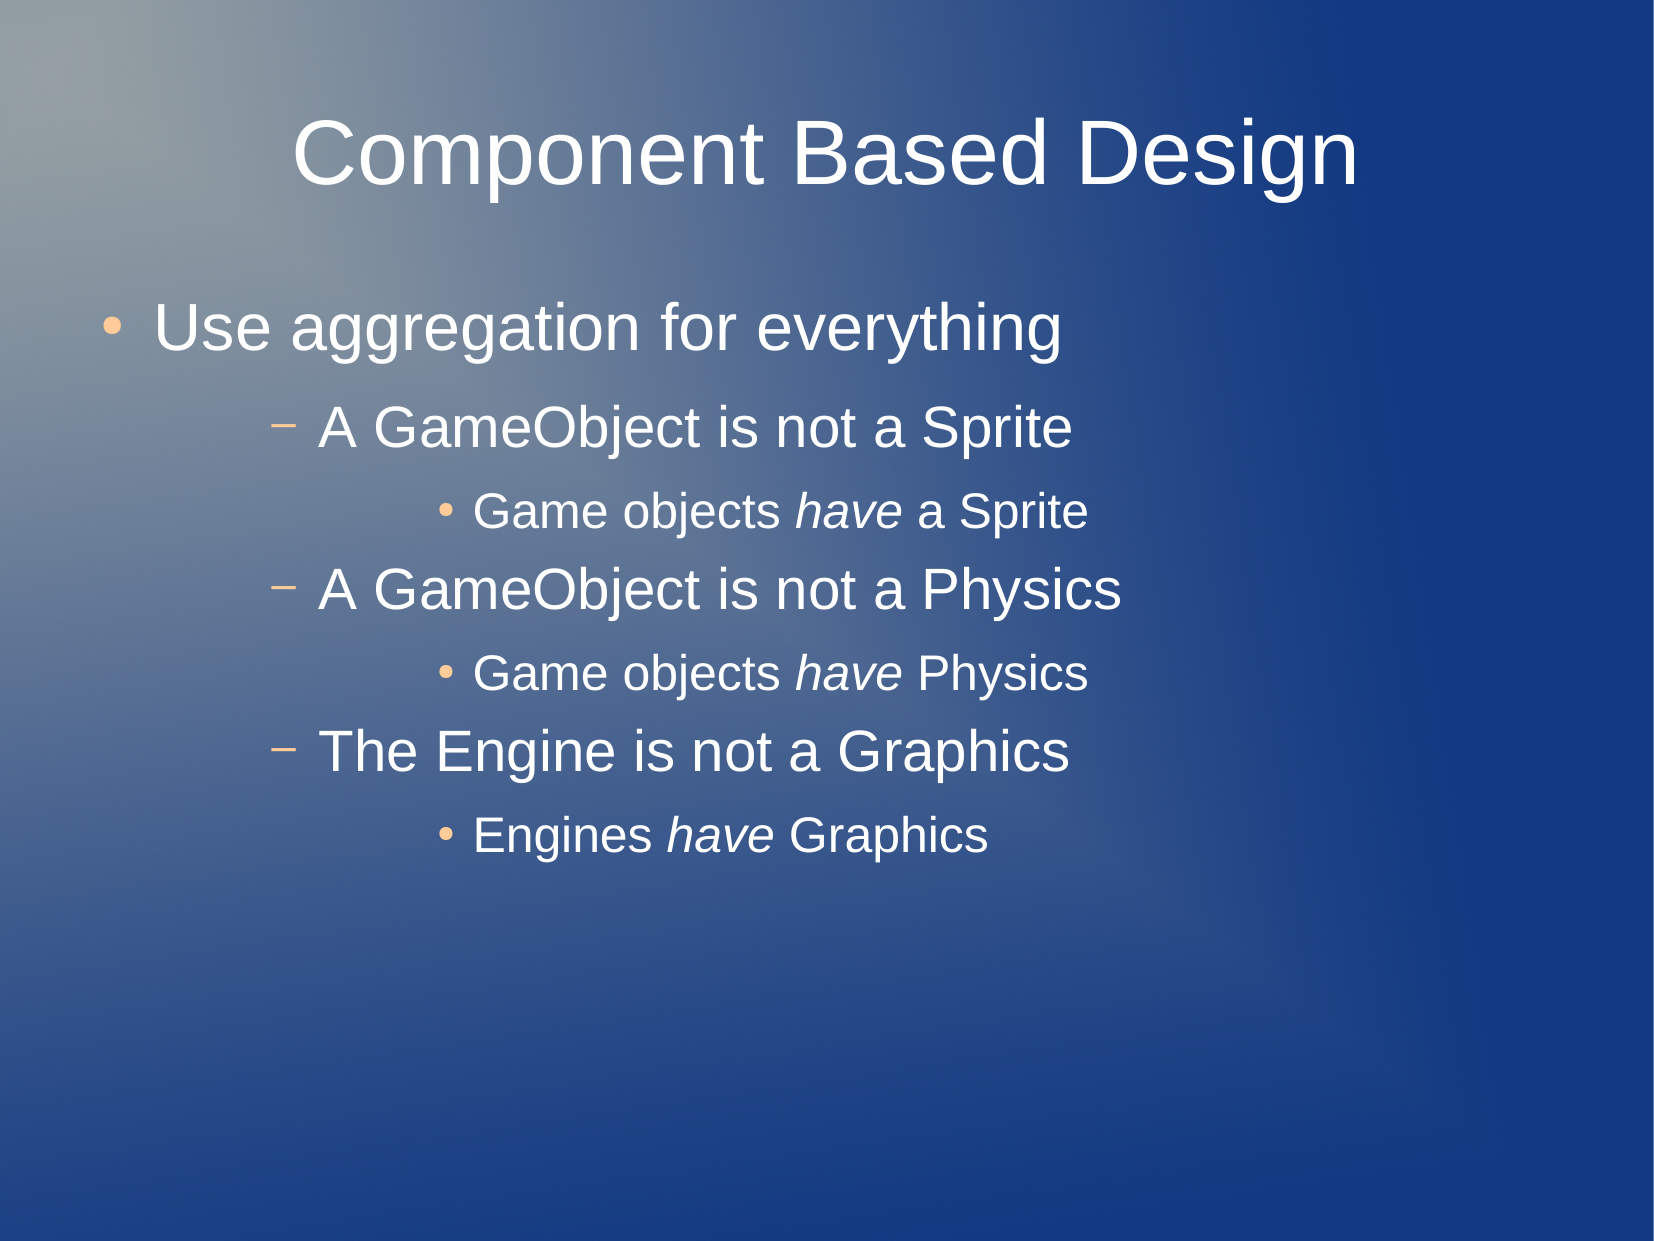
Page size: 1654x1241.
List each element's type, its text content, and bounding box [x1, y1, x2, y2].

list Use aggregation for everything A GameObject is not a Sprite Game objects have a Sprite A GameObject is not a Physics Game objects have Physics The Engine is not a Graphics Engines have Graphics [82, 290, 1571, 1109]
title Component Based Design [82, 49, 1571, 257]
picture [0, 0, 1654, 1241]
